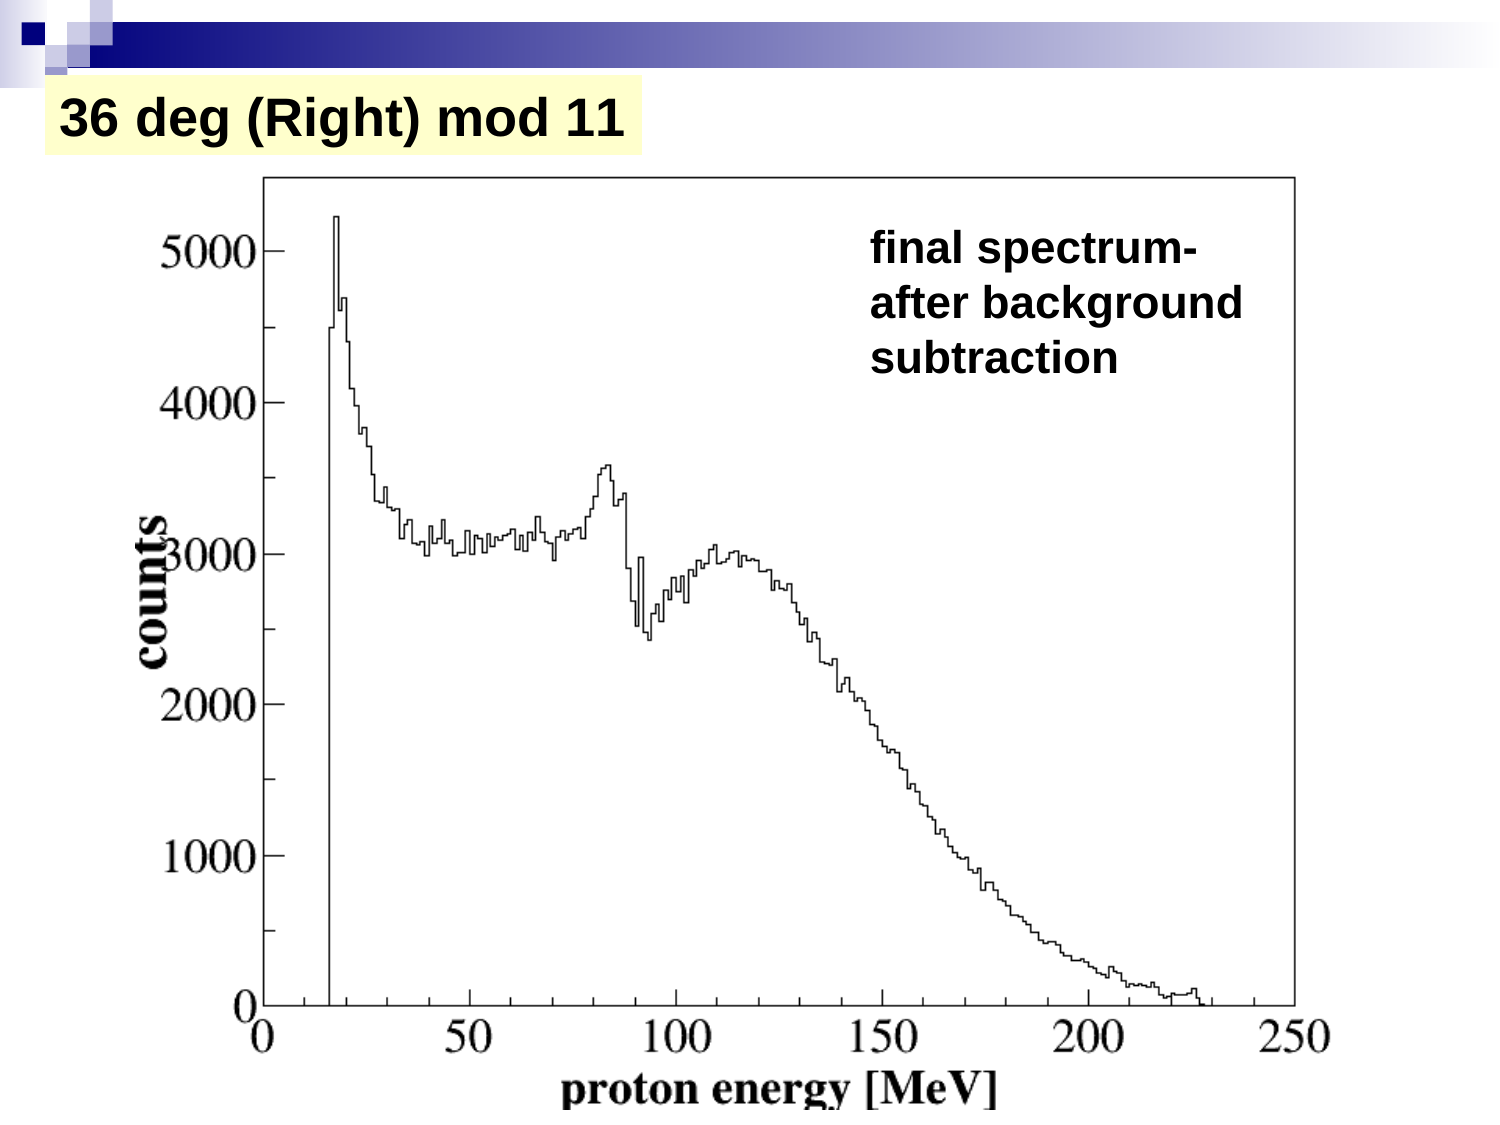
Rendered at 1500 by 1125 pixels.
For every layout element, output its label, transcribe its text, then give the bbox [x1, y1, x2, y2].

text_box 36 deg (Right) mod 11 [45, 75, 642, 155]
picture [135, 74, 1424, 1111]
text_box final spectrum- after background subtraction [855, 210, 1272, 390]
